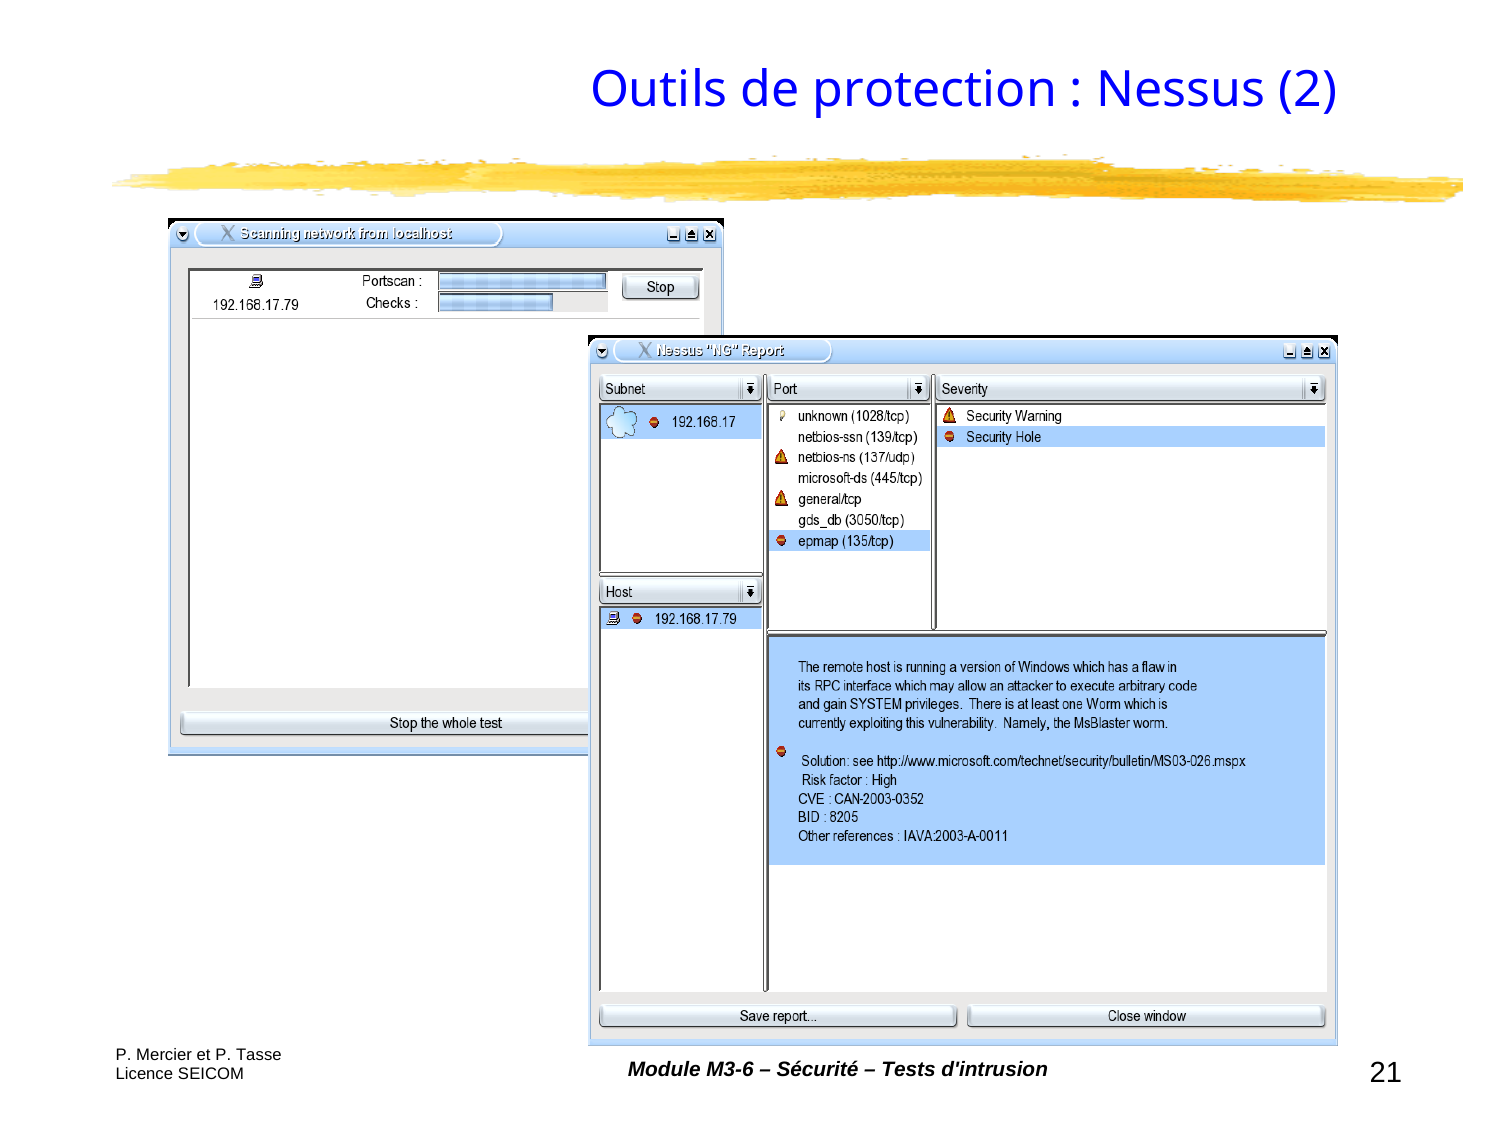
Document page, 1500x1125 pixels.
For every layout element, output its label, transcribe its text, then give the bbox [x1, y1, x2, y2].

picture [168, 218, 1338, 1046]
title Outils de protection : Nessus (2) [62, 37, 1338, 138]
picture [112, 149, 1463, 213]
